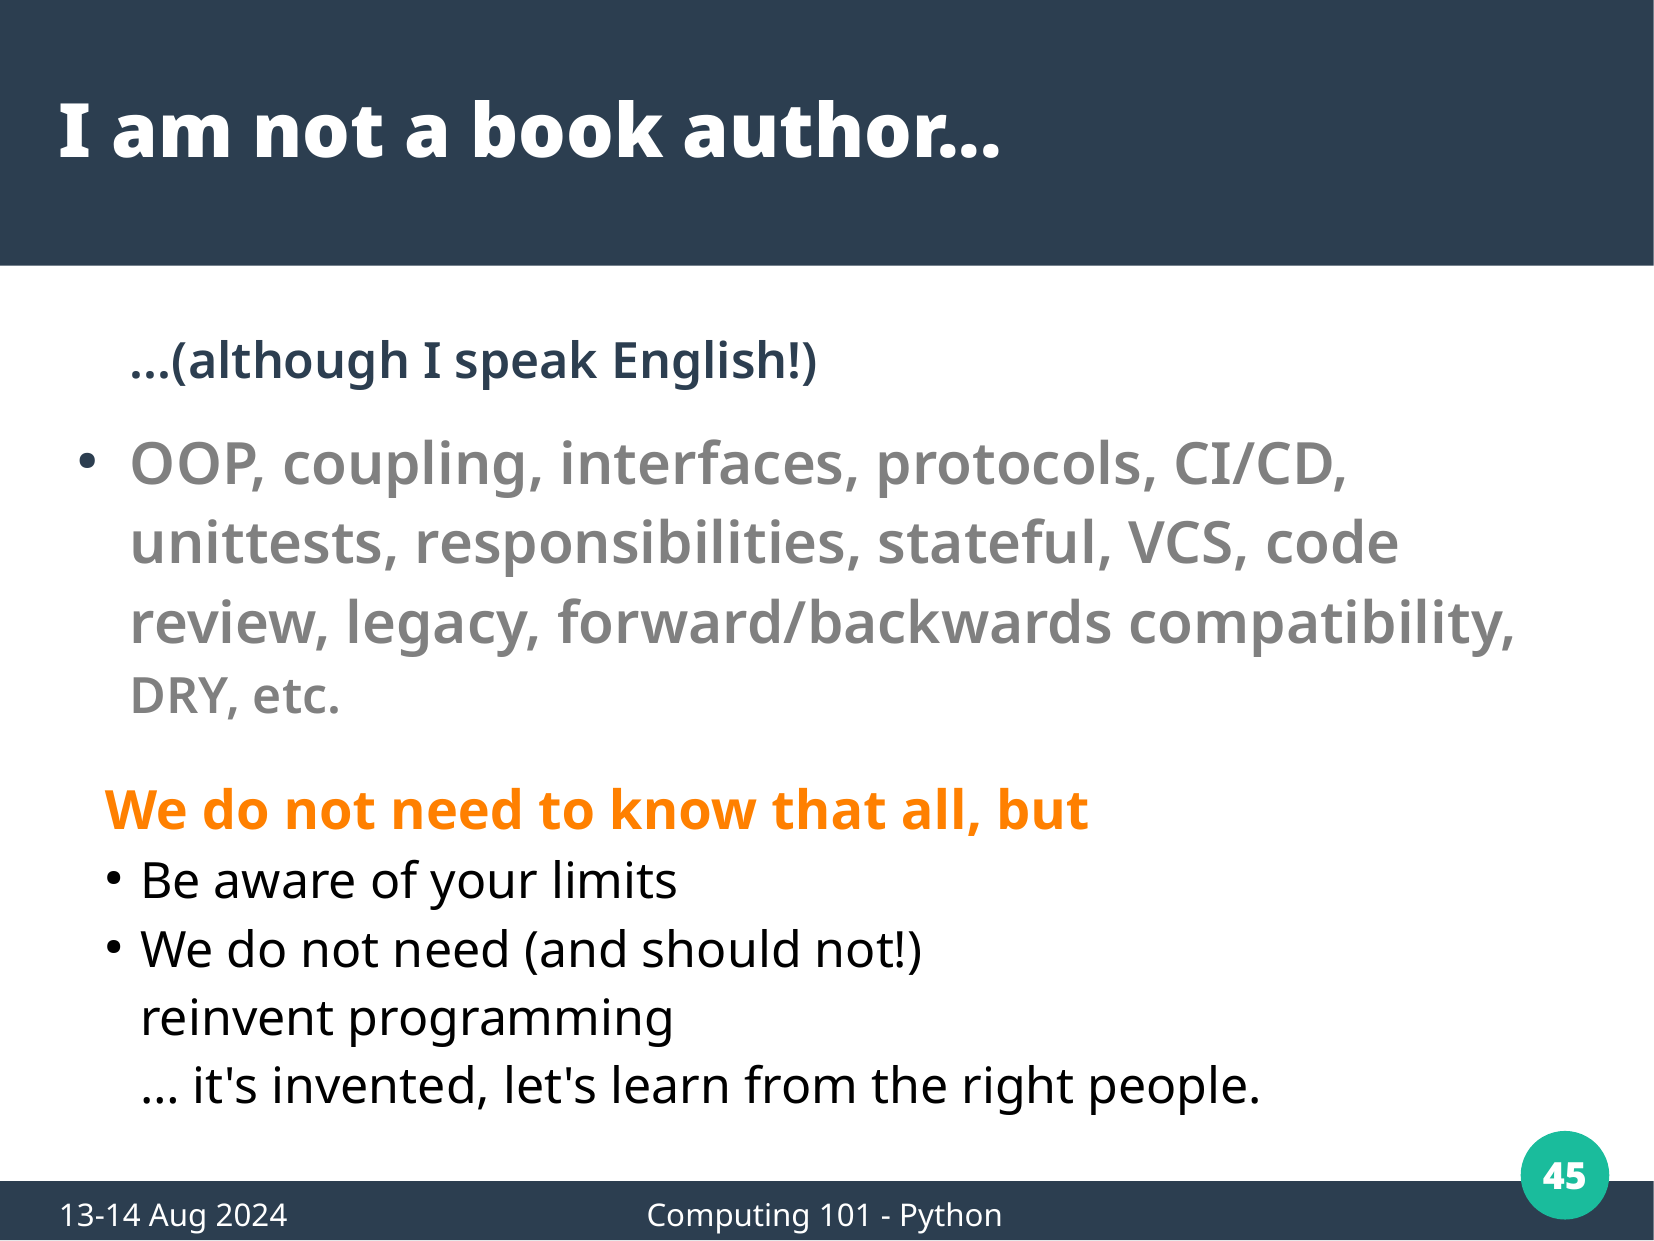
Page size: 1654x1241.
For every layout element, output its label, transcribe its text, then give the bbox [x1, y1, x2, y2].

title I am not a book author... [59, 49, 1595, 207]
list ...(although I speak English!) OOP, coupling, interfaces, protocols, CI/CD, unittests, responsibilities, stateful, VCS, code review, legacy, forward/backwards compatibility, DRY, etc. [59, 324, 1595, 1152]
text_box We do not need to know that all, but Be aware of your limits We do not need (and should not!) reinvent programming … it's invented, let's learn from the right people. [90, 764, 1561, 1094]
